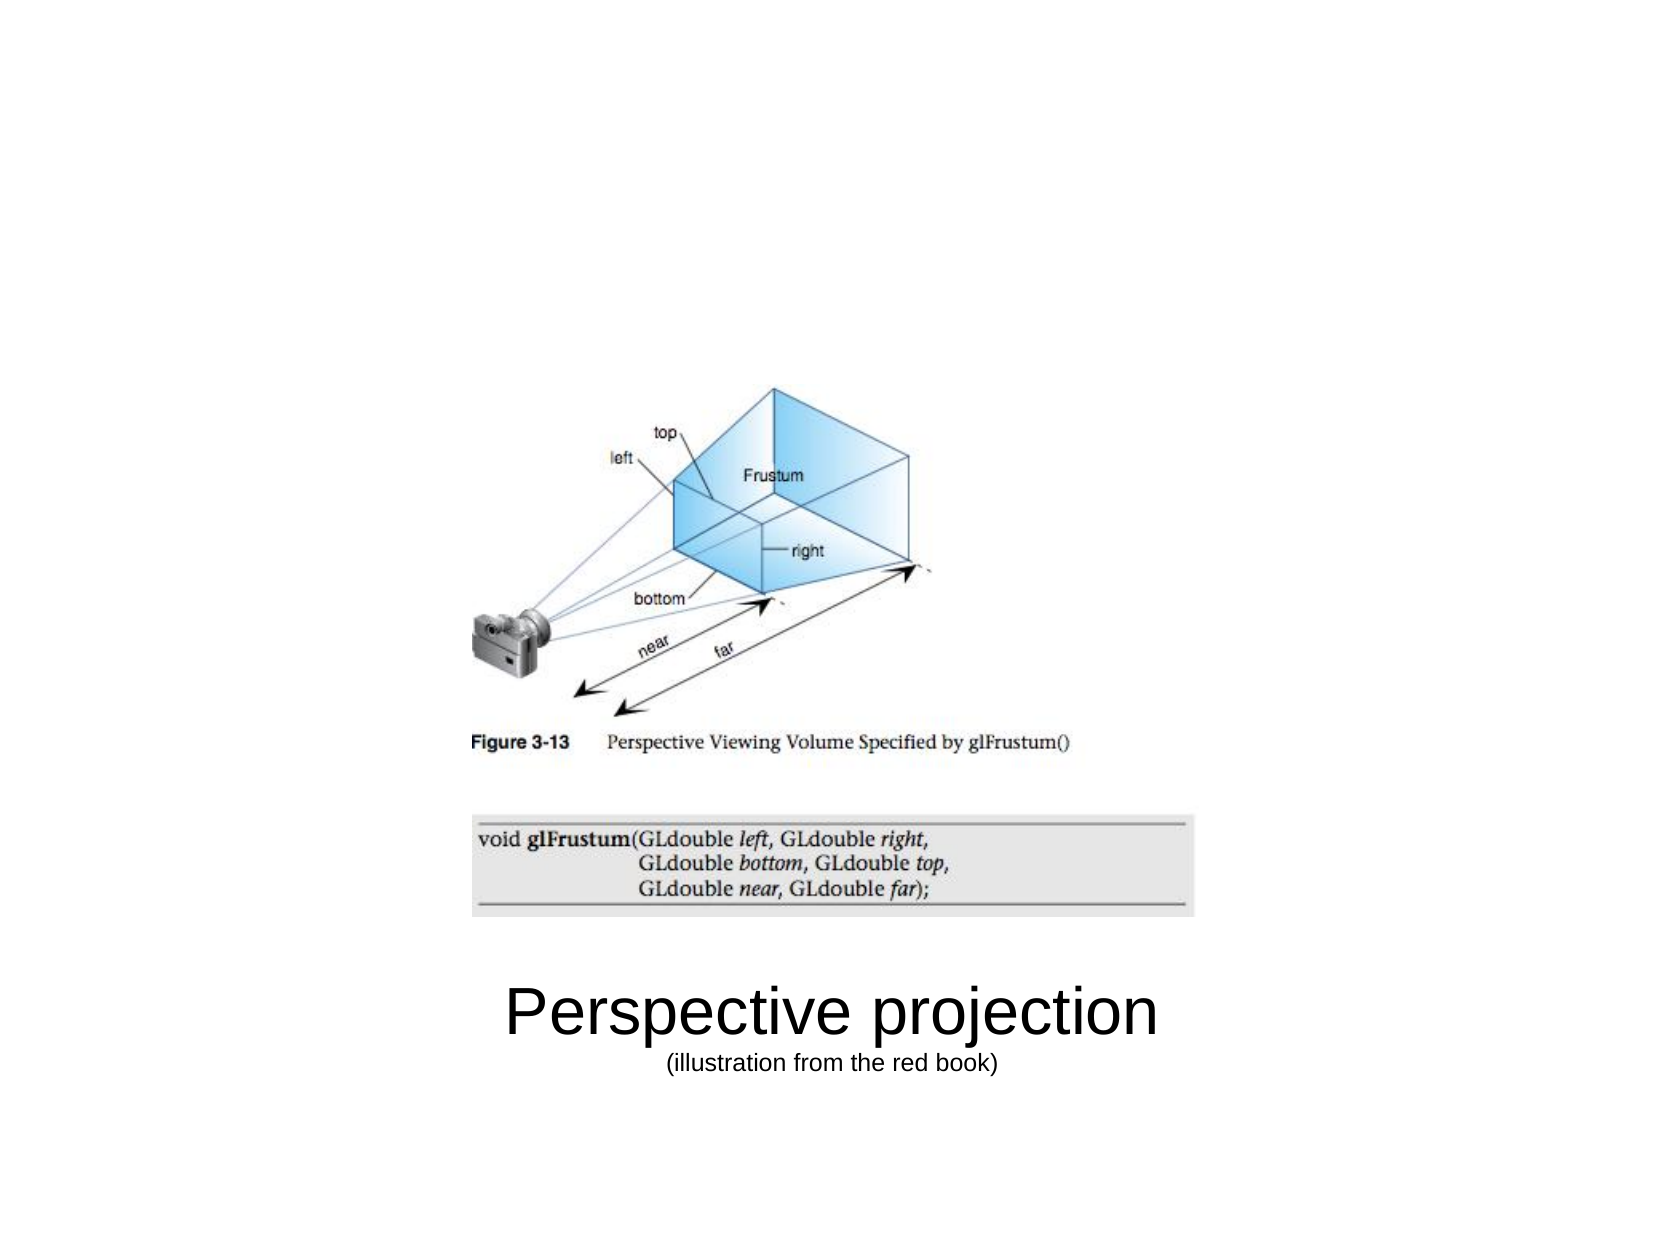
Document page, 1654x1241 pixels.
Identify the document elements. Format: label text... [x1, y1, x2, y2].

picture [472, 384, 1199, 917]
subtitle Perspective projection (illustration from the red book) [88, 974, 1577, 1077]
